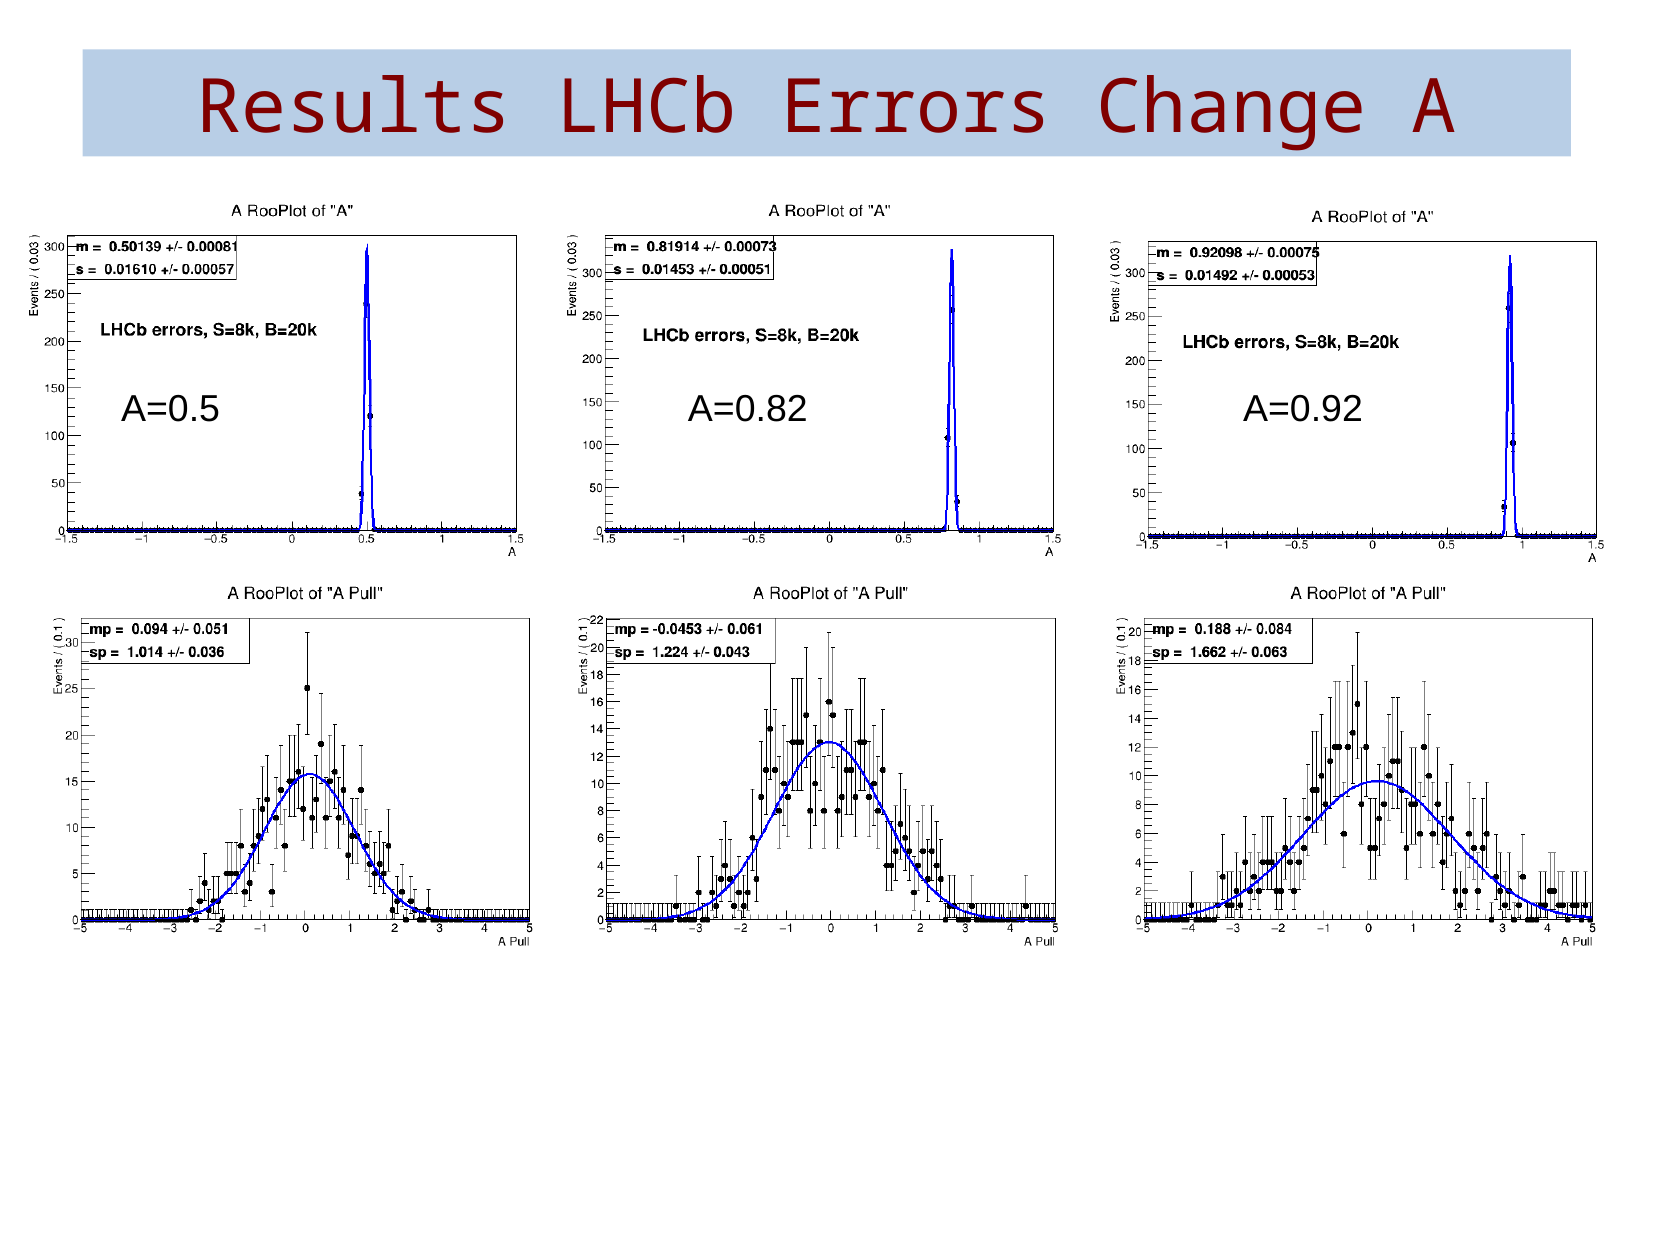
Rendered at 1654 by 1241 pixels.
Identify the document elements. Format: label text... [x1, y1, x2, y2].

picture [11, 198, 1652, 573]
text_box A=0.92 [1228, 380, 1378, 438]
text_box A=0.82 [673, 380, 823, 438]
text_box A=0.5 [106, 380, 235, 438]
title Results LHCb Errors Change A [82, 49, 1571, 157]
picture [25, 580, 1648, 957]
